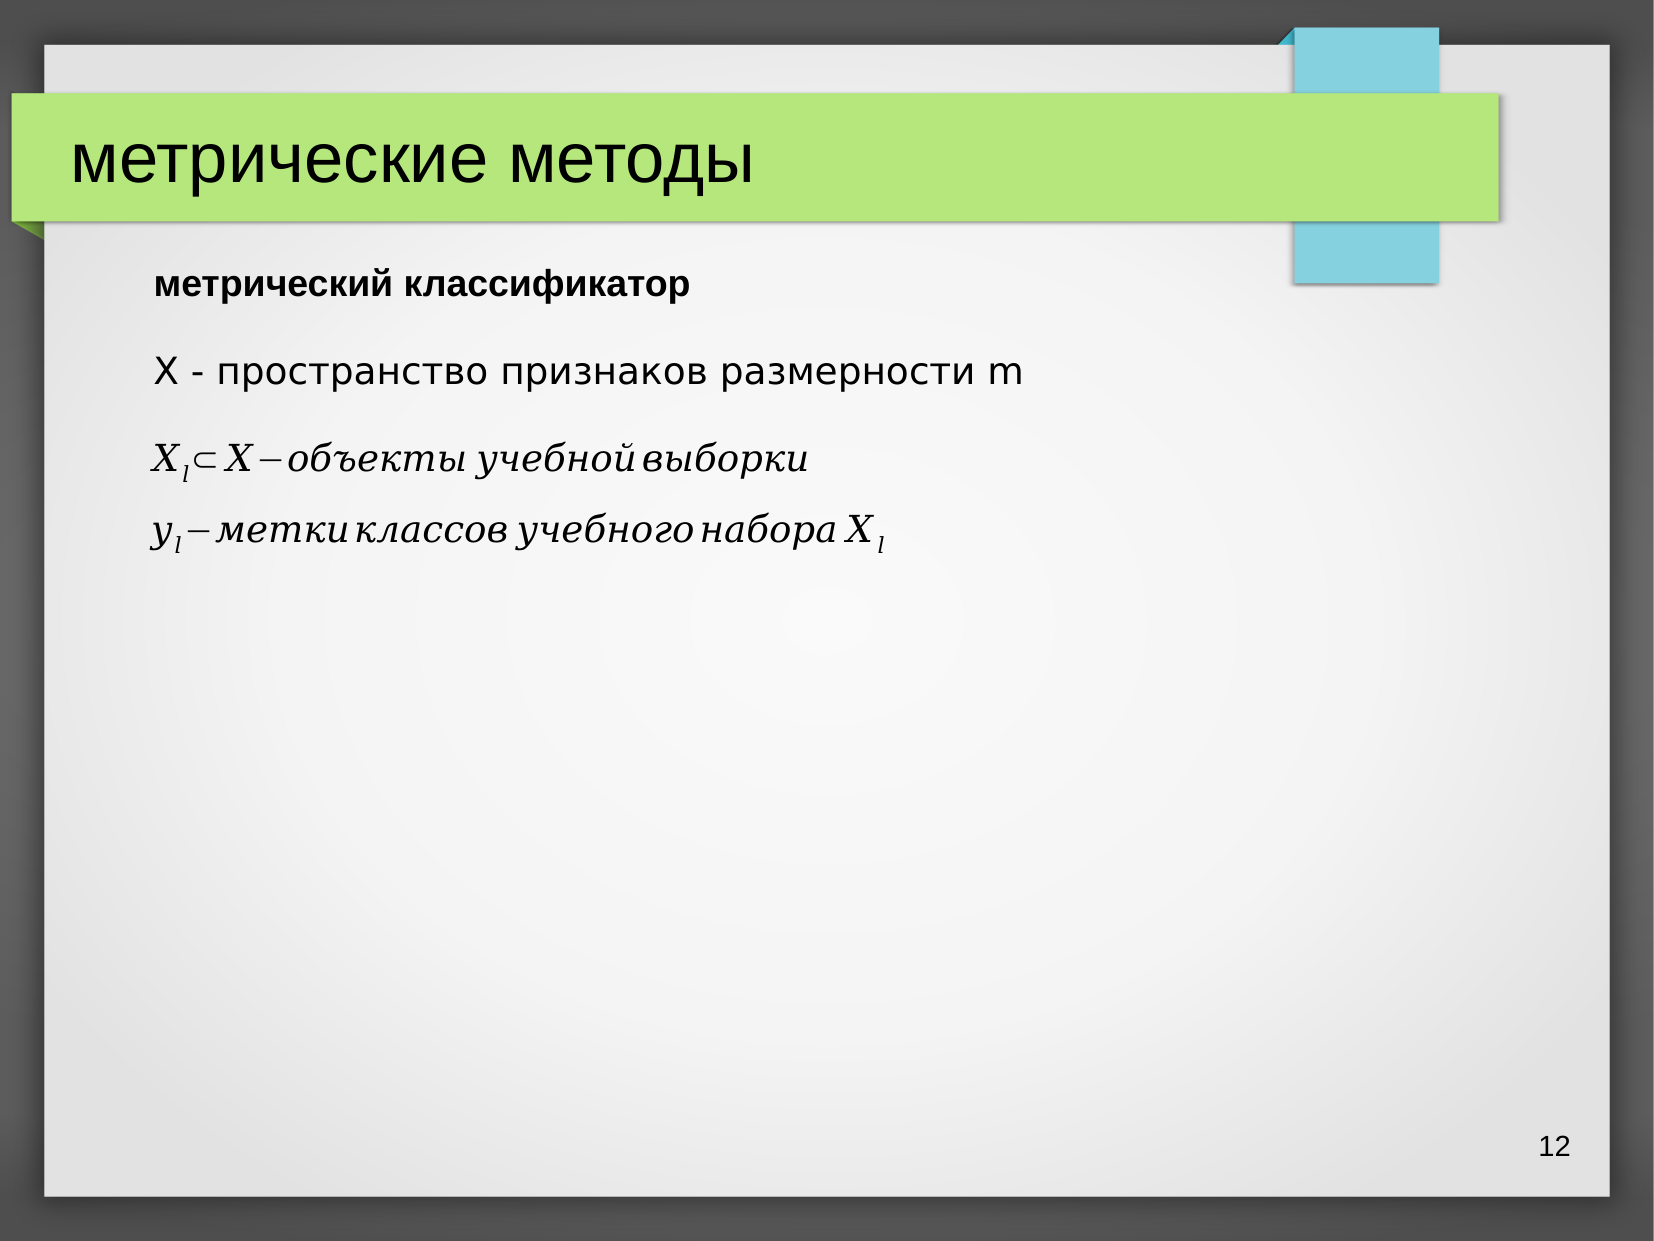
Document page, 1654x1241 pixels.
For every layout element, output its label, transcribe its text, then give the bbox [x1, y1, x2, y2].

chart [141, 437, 891, 558]
title метрические методы [70, 118, 1205, 199]
text_box X - пространство признаков размерности m [138, 342, 1040, 401]
subtitle метрический классификатор [153, 259, 815, 307]
picture [0, 0, 1654, 1241]
